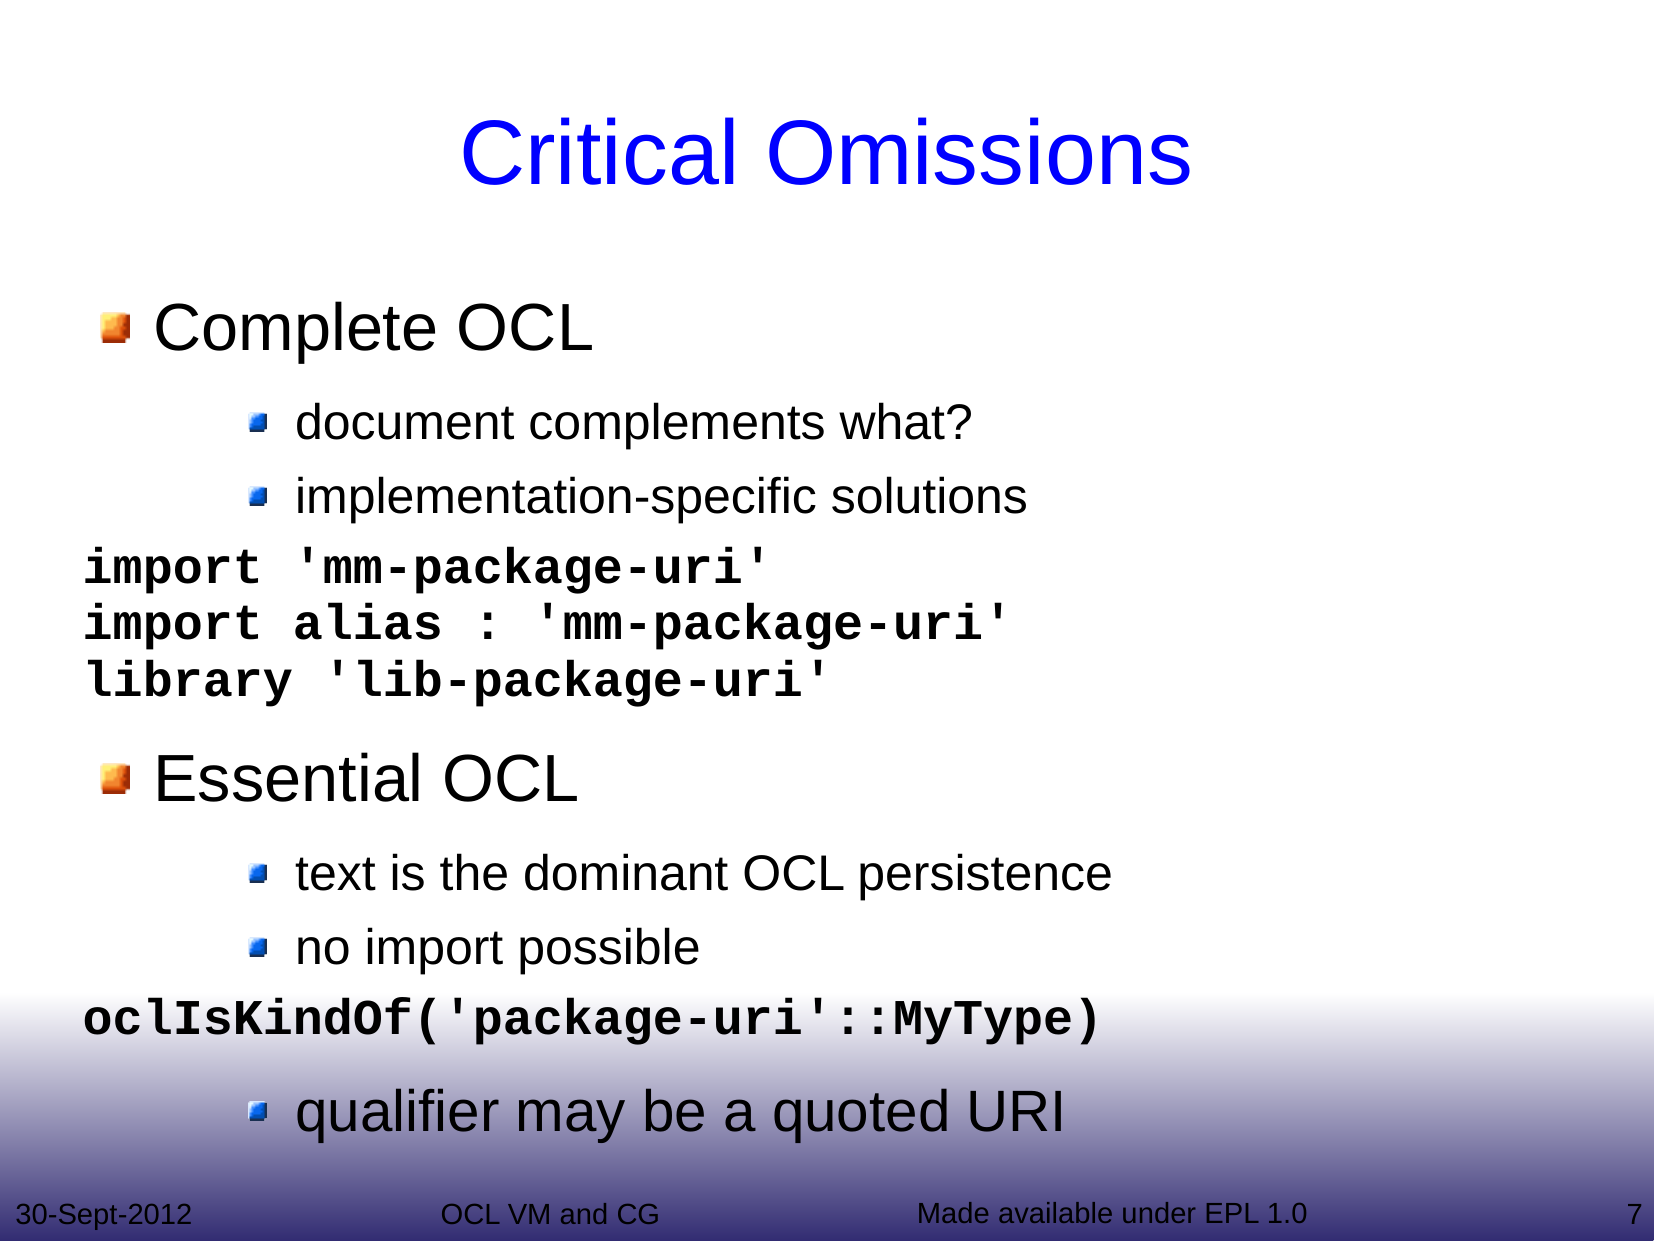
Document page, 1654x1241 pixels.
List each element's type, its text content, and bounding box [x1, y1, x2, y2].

list Complete OCL document complements what? implementation-specific solutions import 'mm-package-uri' import alias : 'mm-package-uri' library 'lib-package-uri' Essential OCL text is the dominant OCL persistence no import possible oclIsKindOf('package-uri'::MyType) qualifier may be a quoted URI [82, 290, 1571, 1144]
title Critical Omissions [82, 49, 1571, 257]
